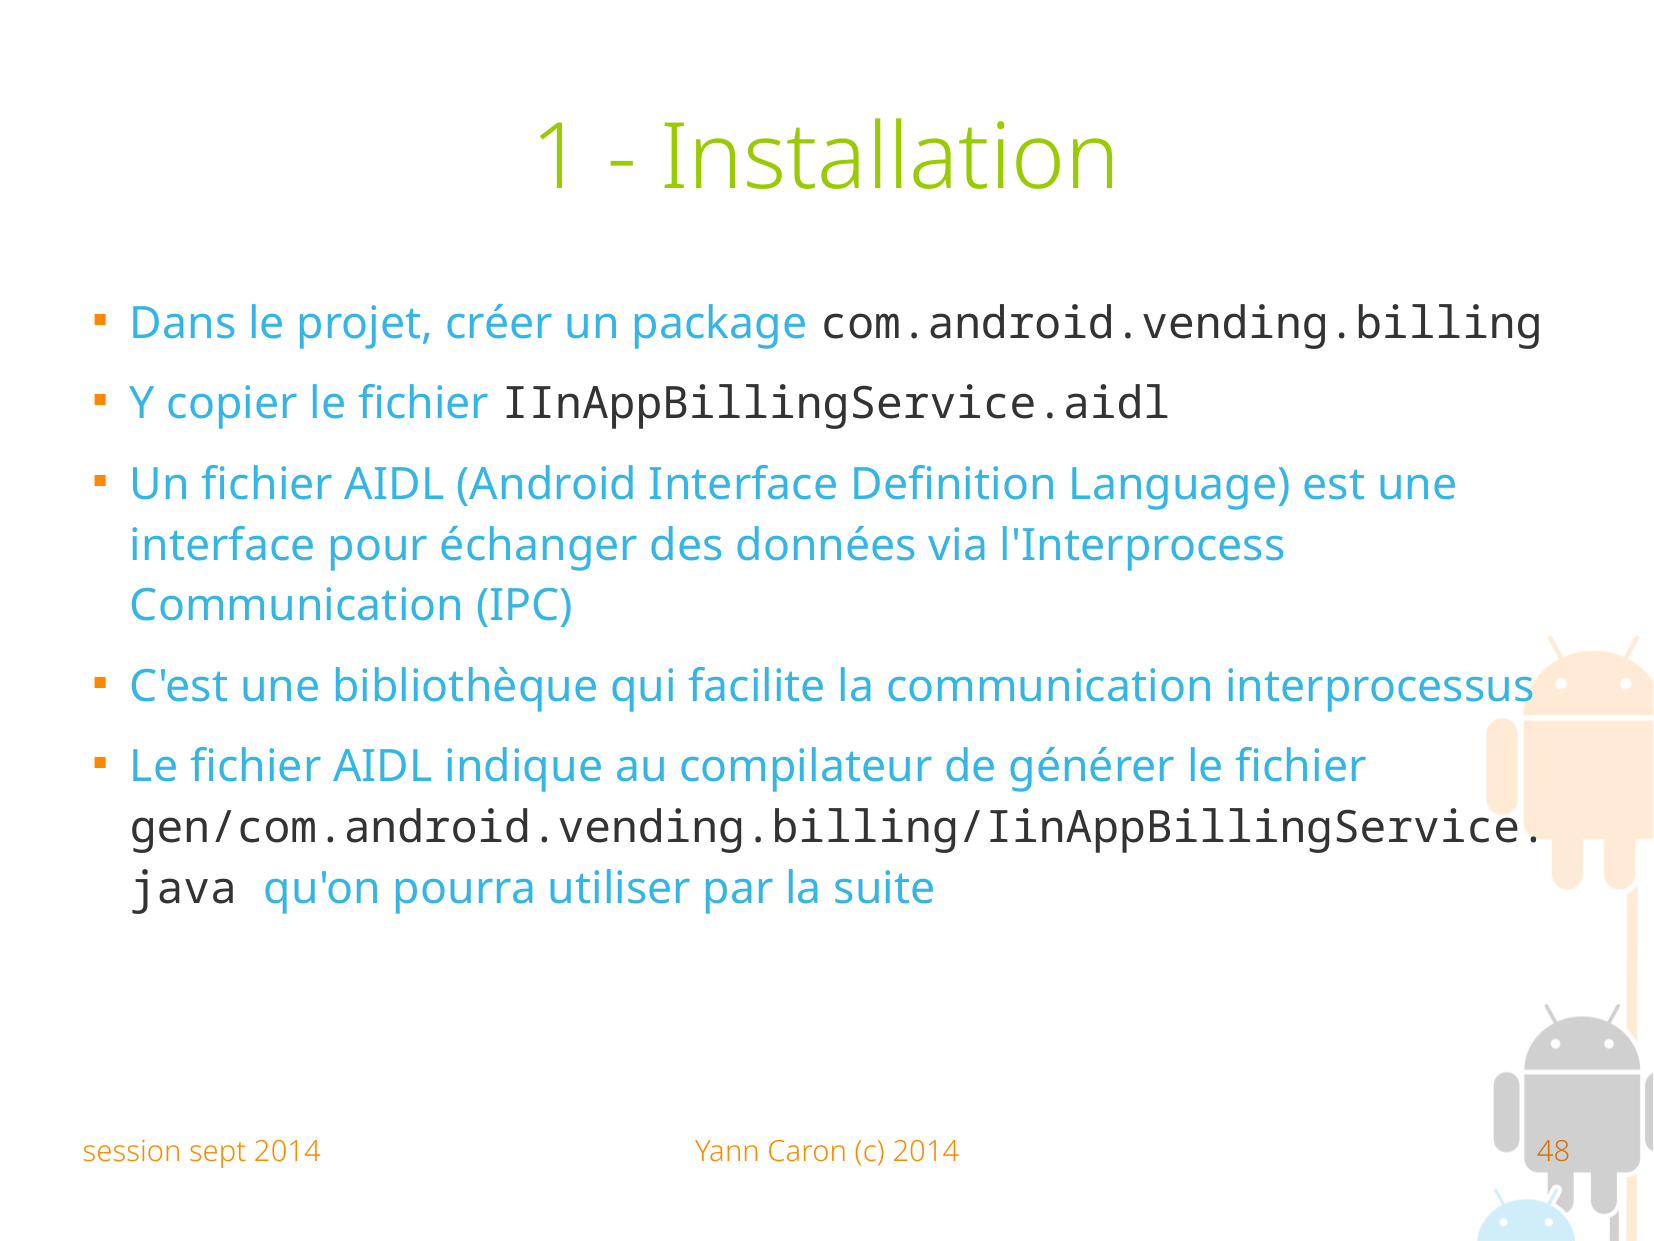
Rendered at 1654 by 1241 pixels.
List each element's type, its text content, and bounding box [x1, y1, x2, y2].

title 1 - Installation [82, 49, 1571, 257]
picture [240, 423, 1654, 1241]
list Dans le projet, créer un package com.android.vending.billing Y copier le fichier IInAppBillingService.aidl Un fichier AIDL (Android Interface Definition Language) est une interface pour échanger des données via l'Interprocess Communication (IPC) C'est une bibliothèque qui facilite la communication interprocessus Le fichier AIDL indique au compilateur de générer le fichier gen/com.android.vending.billing/IinAppBillingService.java qu'on pourra utiliser par la suite [82, 290, 1571, 1010]
